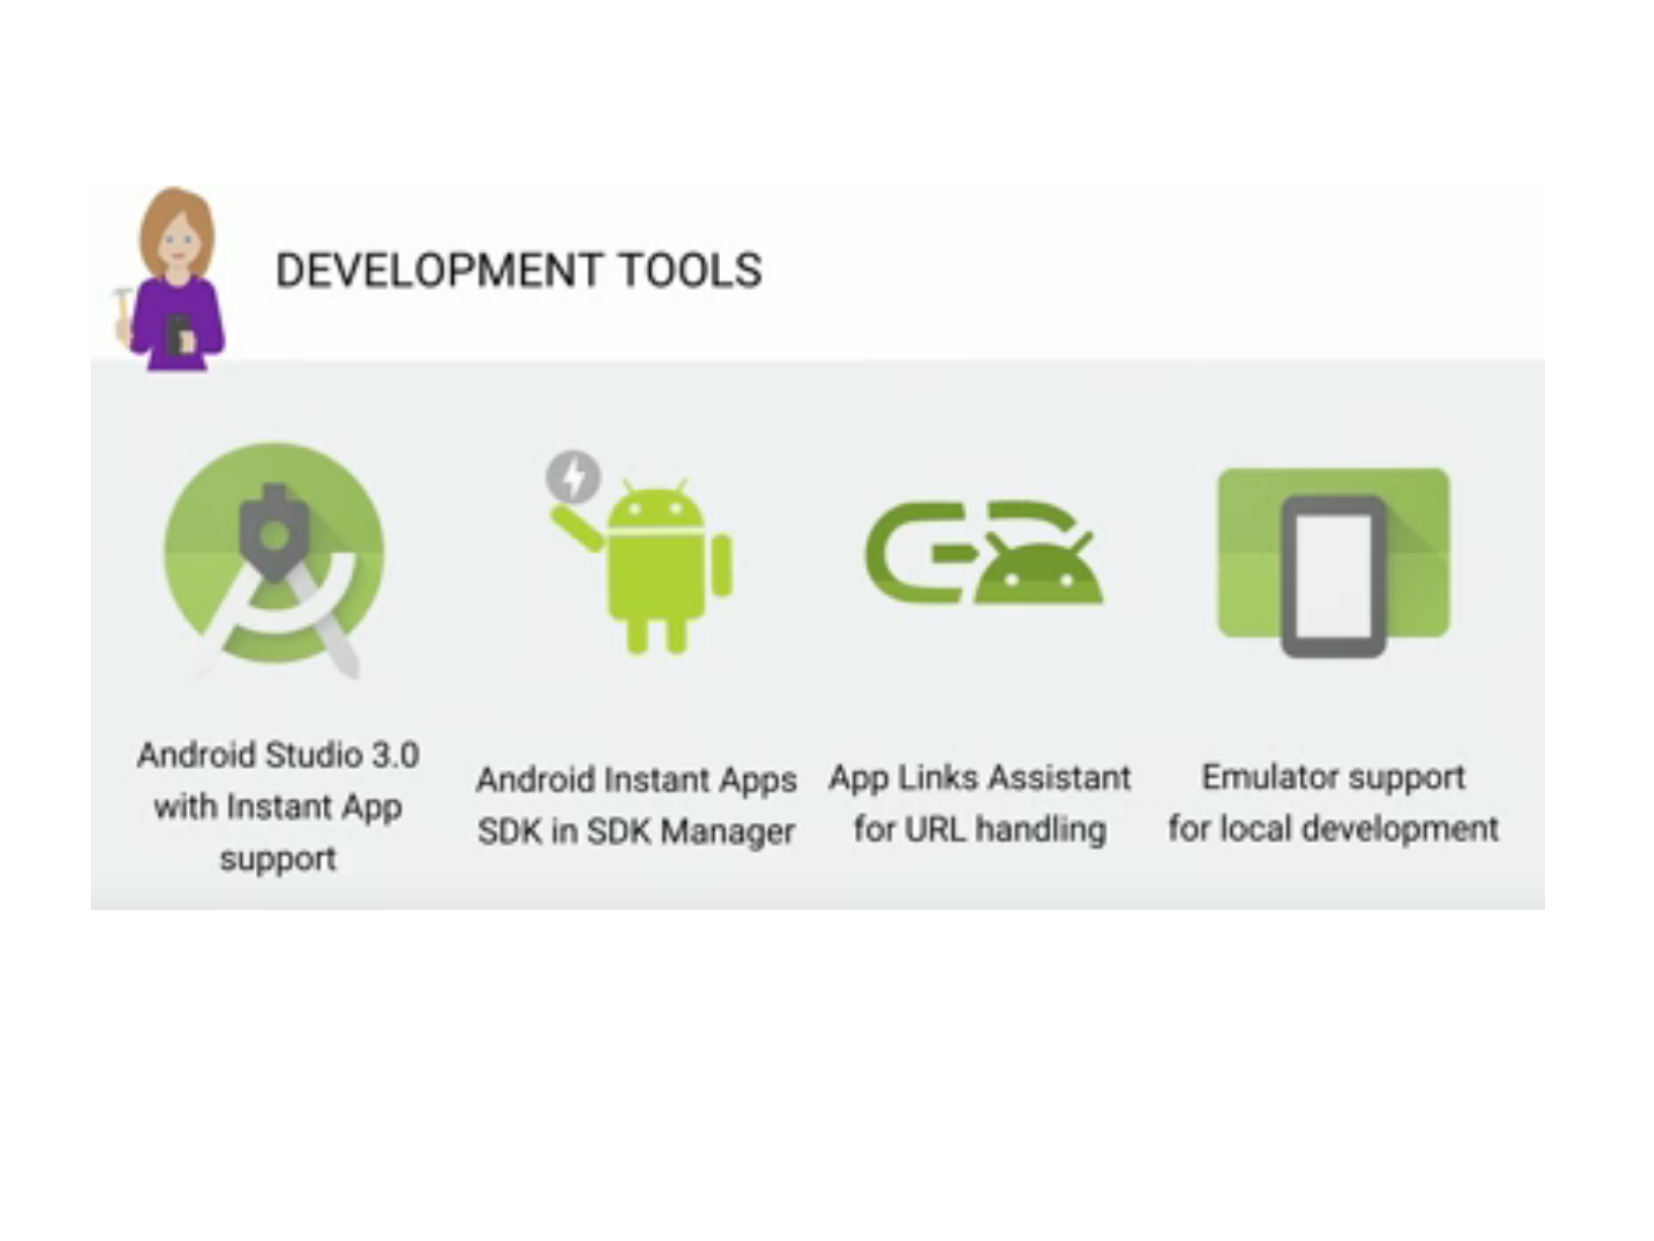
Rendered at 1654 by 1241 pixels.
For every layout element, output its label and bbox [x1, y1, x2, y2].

picture [91, 184, 1545, 910]
